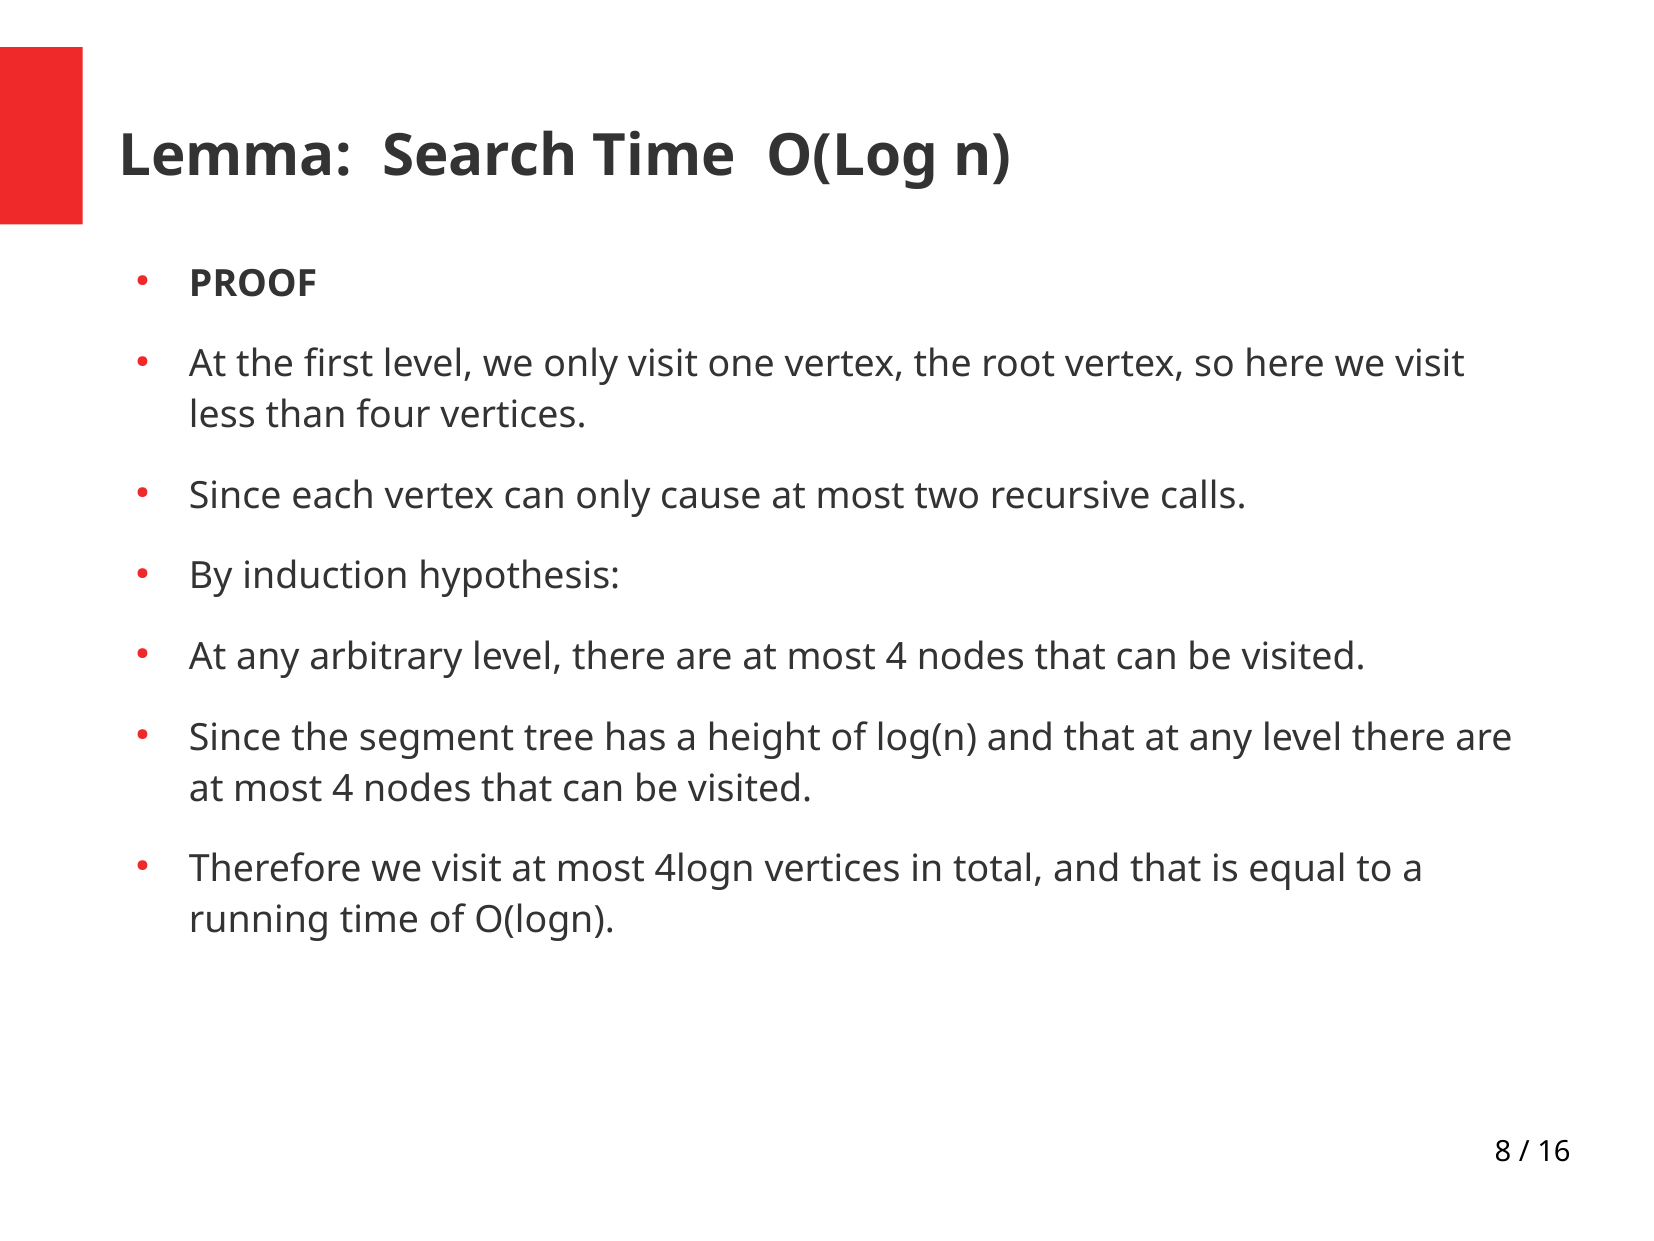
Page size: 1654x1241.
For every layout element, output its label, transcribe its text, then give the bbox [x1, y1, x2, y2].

title Lemma: Search Time O(Log n) [118, 49, 1571, 257]
list PROOF At the first level, we only visit one vertex, the root vertex, so here we visit less than four vertices. Since each vertex can only cause at most two recursive calls. By induction hypothesis: At any arbitrary level, there are at most 4 nodes that can be visited. Since the segment tree has a height of log(n) and that at any level there are at most 4 nodes that can be visited. Therefore we visit at most 4logn vertices in total, and that is equal to a running time of O(logn). [118, 256, 1536, 1074]
